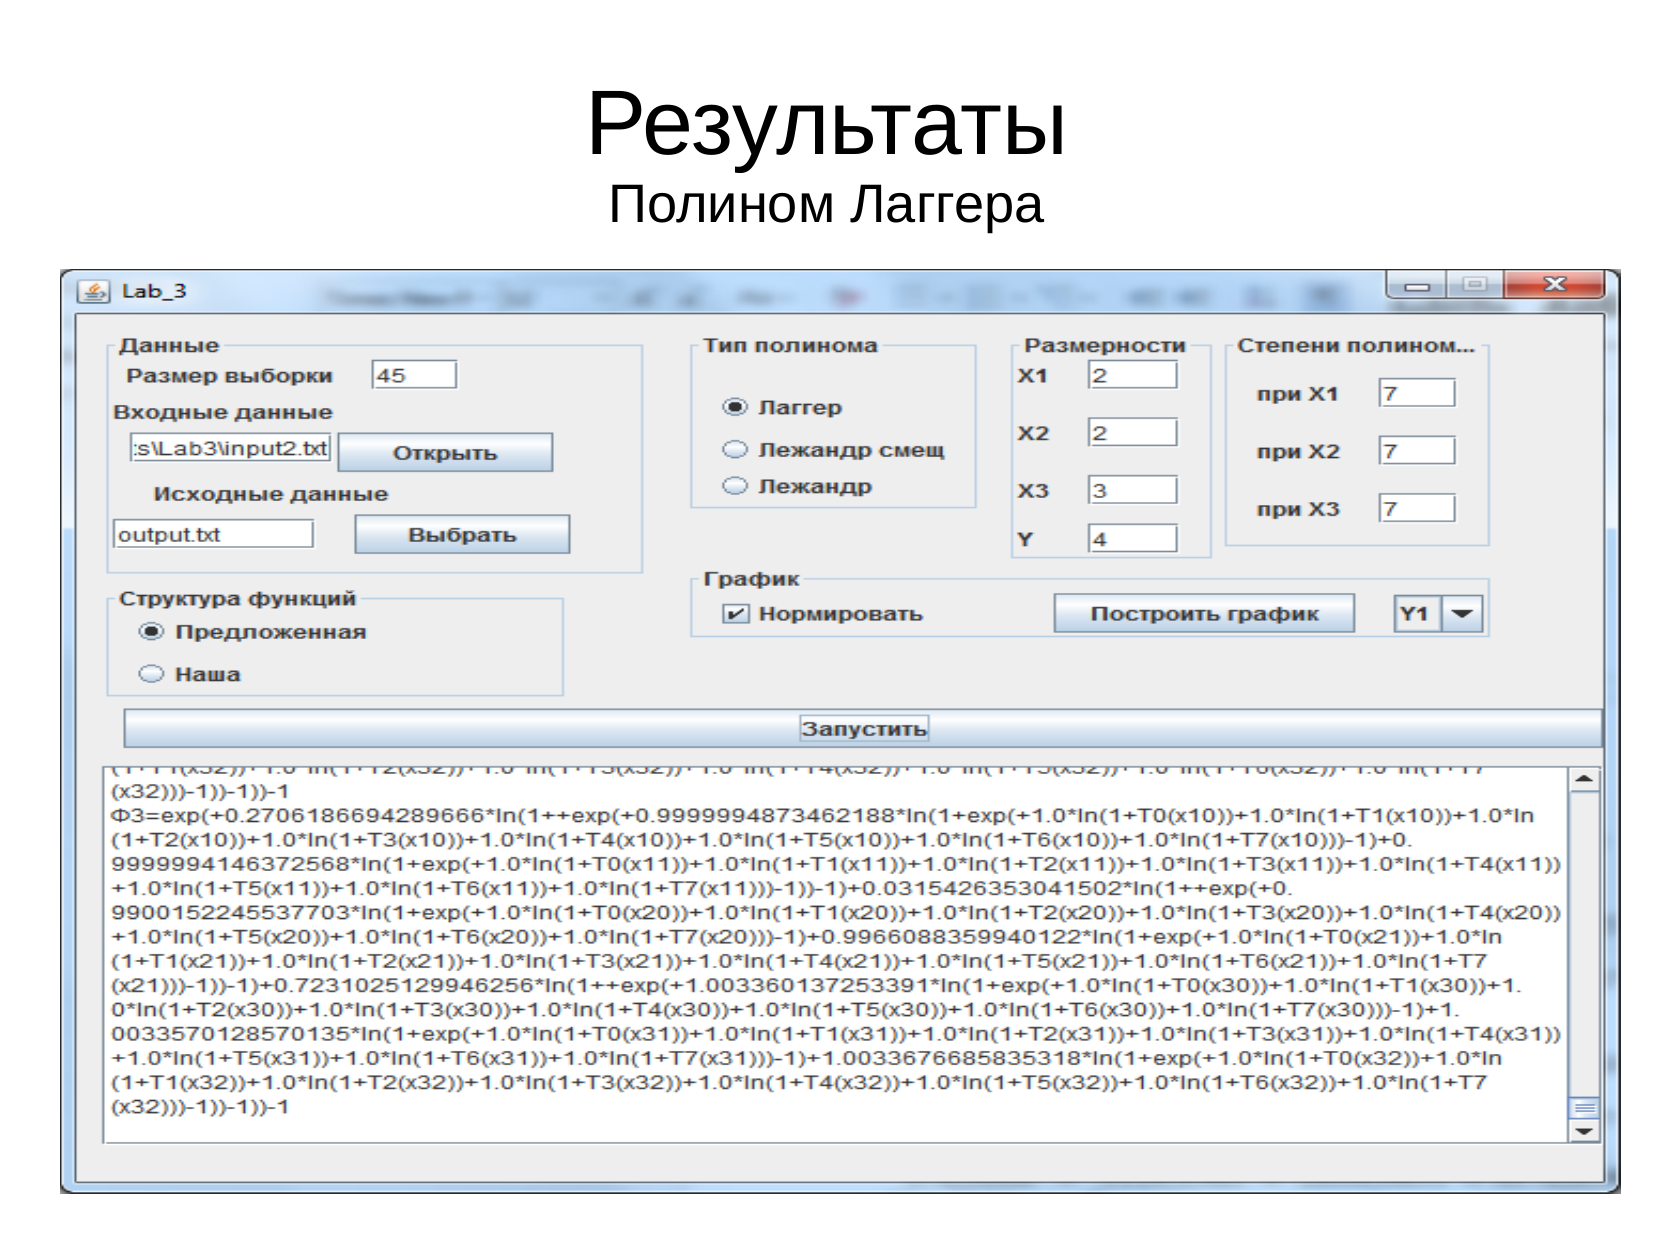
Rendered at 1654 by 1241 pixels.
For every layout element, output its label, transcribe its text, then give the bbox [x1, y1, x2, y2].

title Результаты Полином Лаггера [82, 49, 1571, 257]
picture [60, 269, 1621, 1194]
